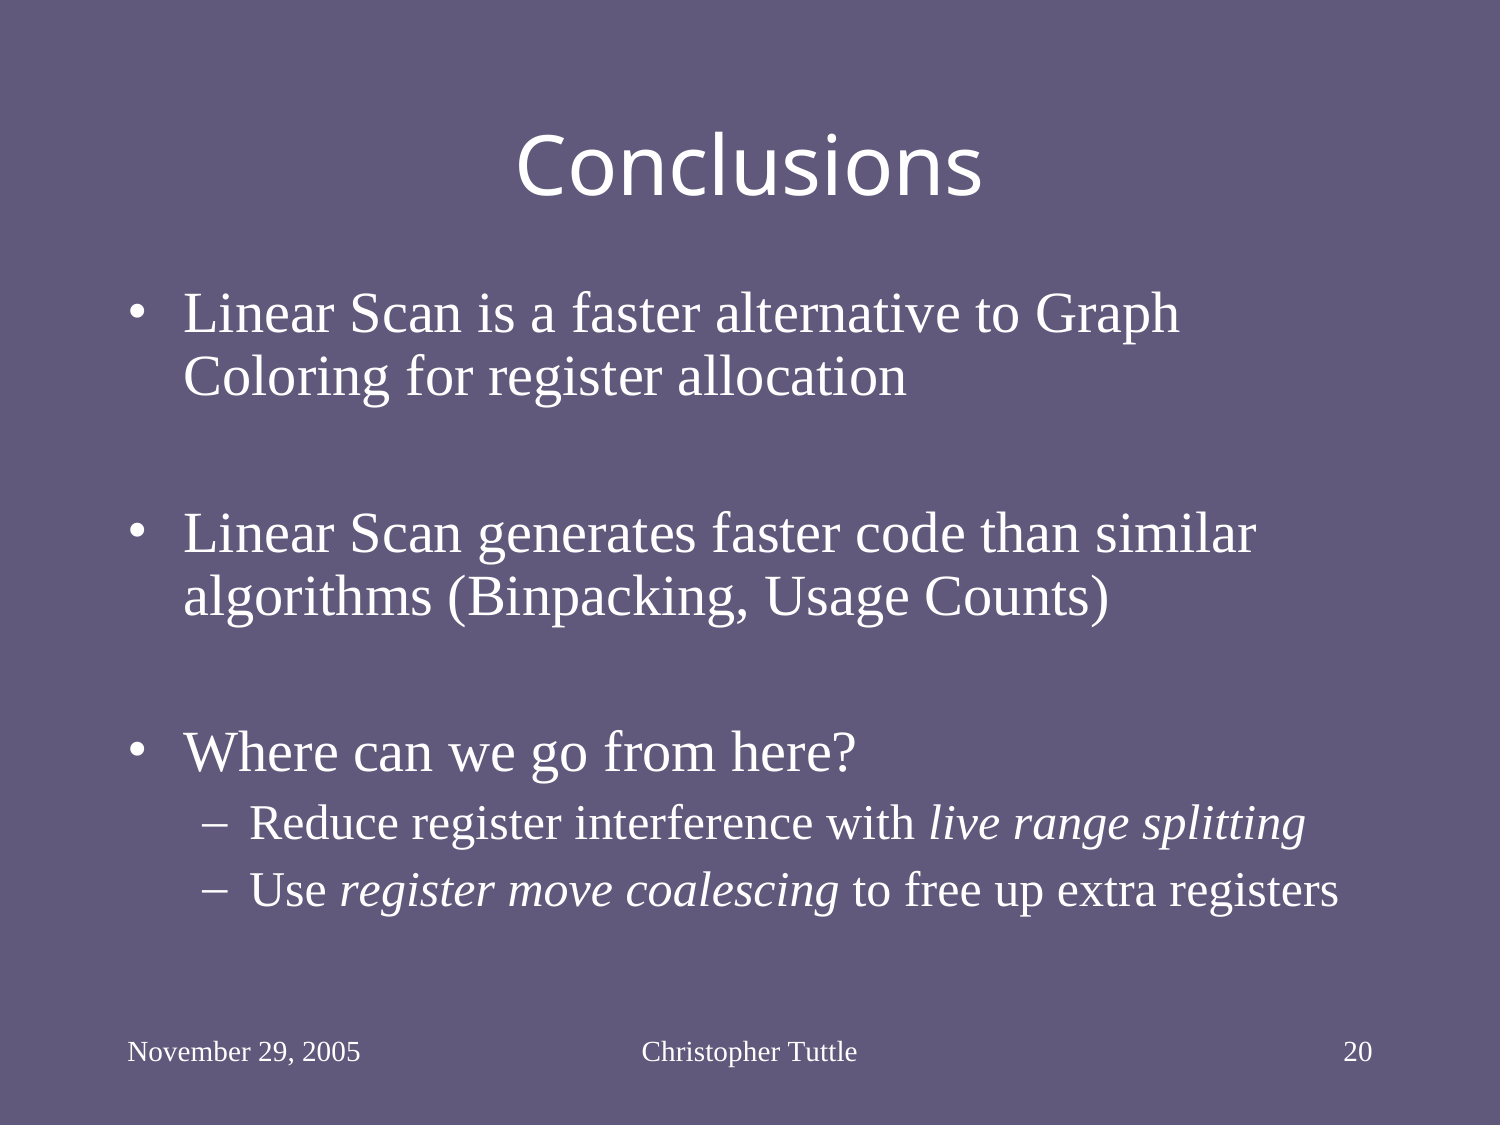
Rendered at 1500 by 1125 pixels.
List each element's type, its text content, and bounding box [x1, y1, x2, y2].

list Linear Scan is a faster alternative to Graph Coloring for register allocation Linear Scan generates faster code than similar algorithms (Binpacking, Usage Counts) Where can we go from here? Reduce register interference with live range splitting Use register move coalescing to free up extra registers [112, 275, 1388, 1000]
title Conclusions [112, 87, 1388, 238]
